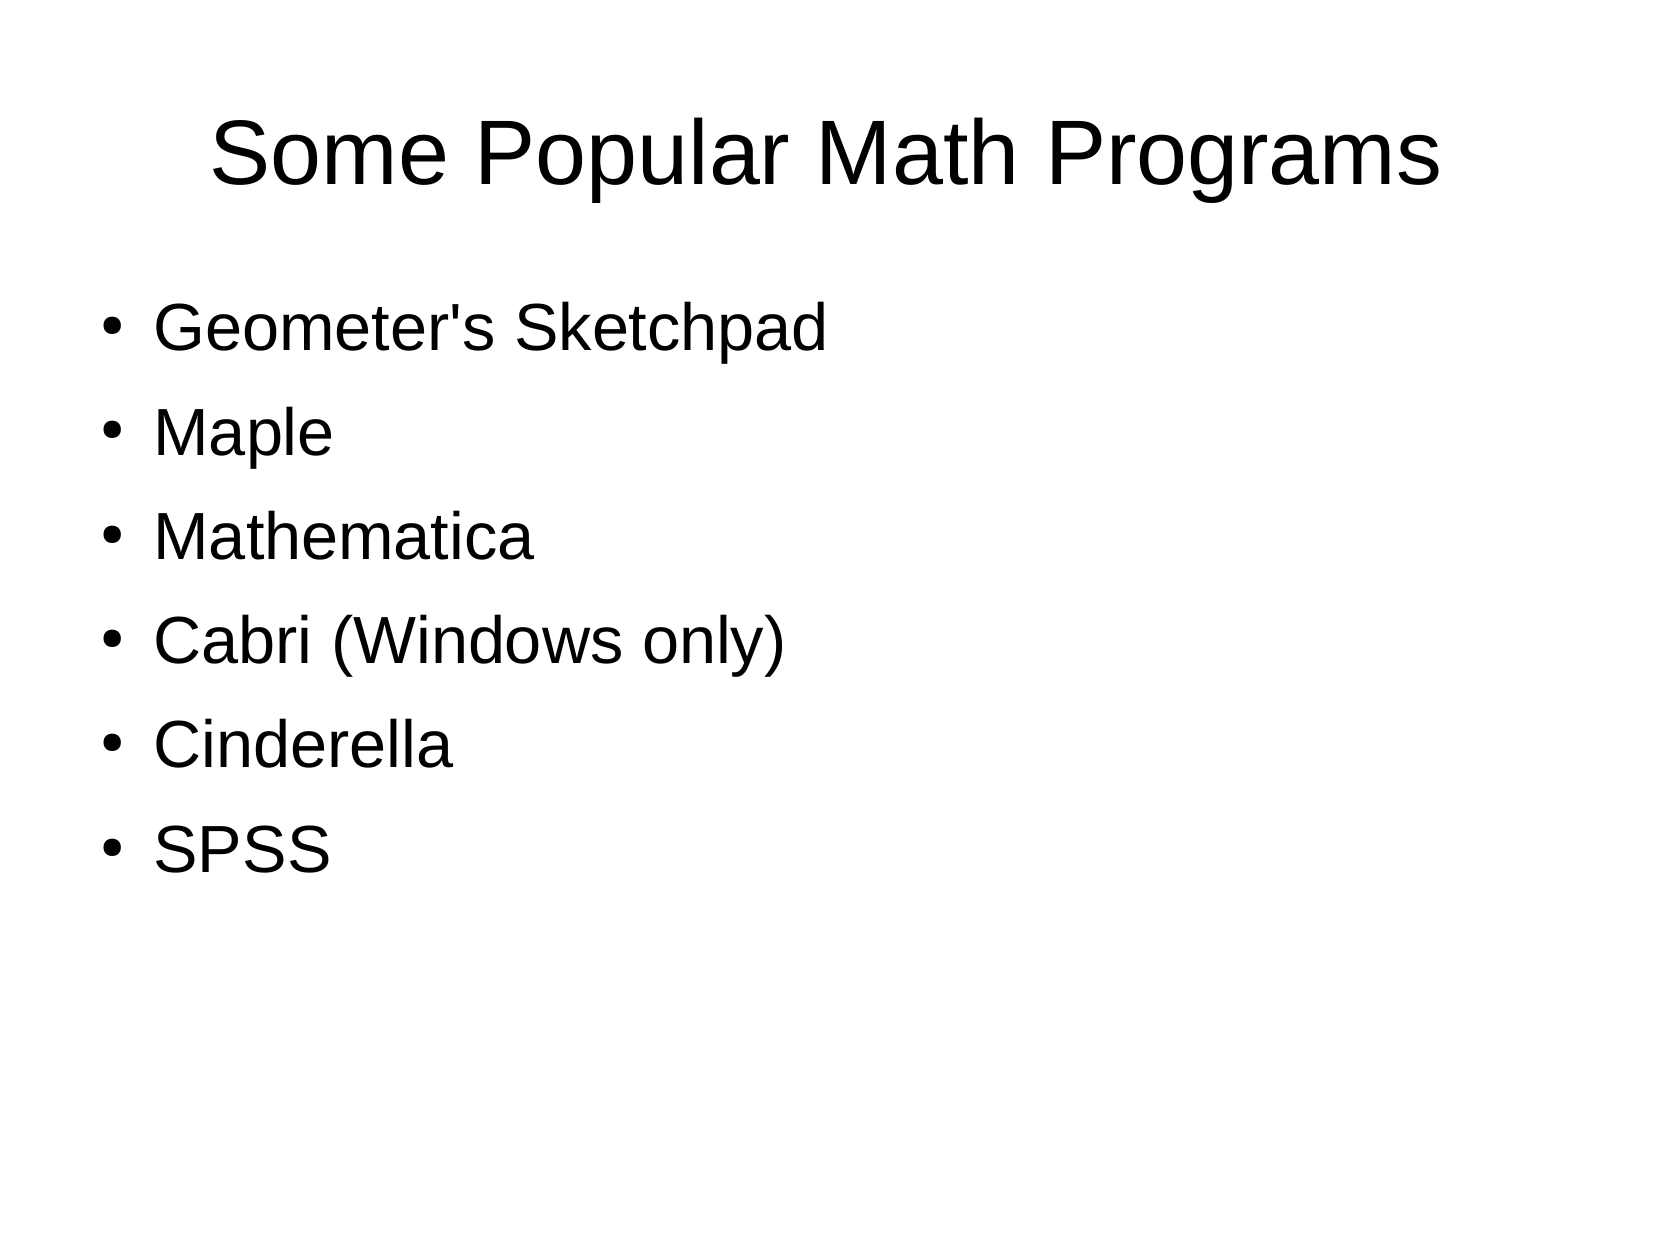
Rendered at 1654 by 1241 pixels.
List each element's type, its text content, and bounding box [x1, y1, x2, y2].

title Some Popular Math Programs [82, 49, 1571, 257]
list Geometer's Sketchpad Maple Mathematica Cabri (Windows only) Cinderella SPSS [82, 290, 1538, 1010]
